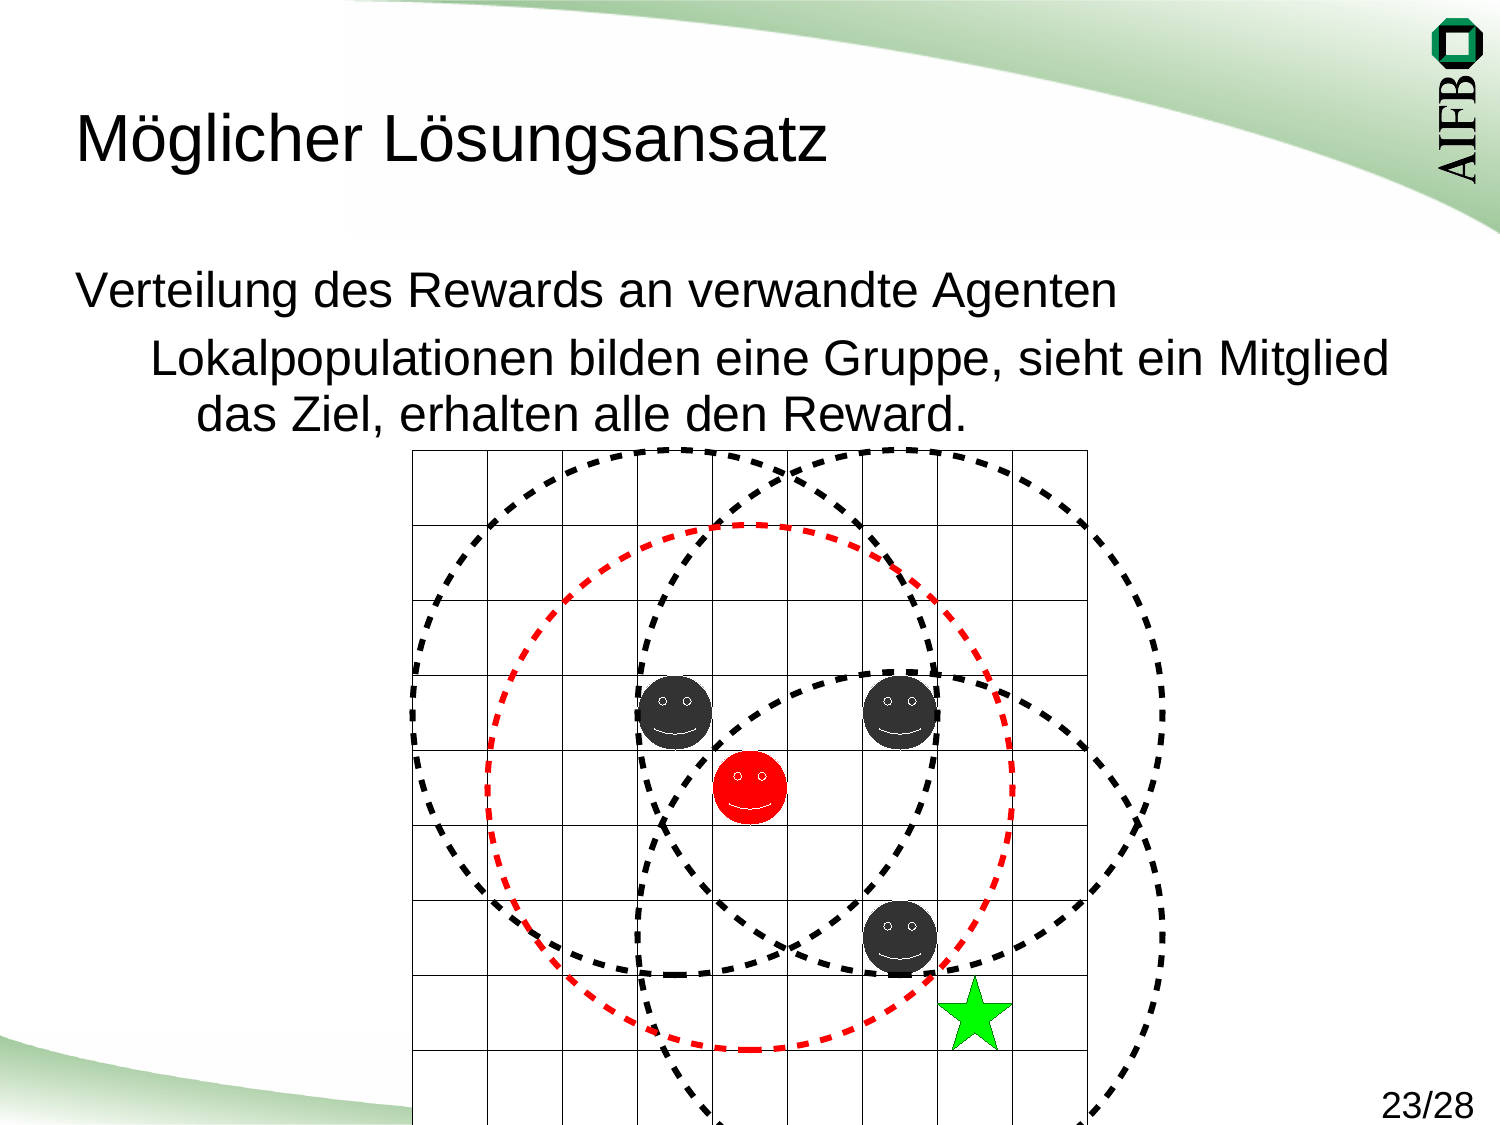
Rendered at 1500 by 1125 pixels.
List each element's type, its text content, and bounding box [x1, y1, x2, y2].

text_box [412, 450, 1088, 1125]
picture [0, 1035, 412, 1125]
list Verteilung des Rewards an verwandte Agenten Lokalpopulationen bilden eine Gruppe, sieht ein Mitglied das Ziel, erhalten alle den Reward. [75, 262, 1426, 1057]
picture [345, 0, 1500, 234]
title Möglicher Lösungsansatz [75, 45, 958, 233]
